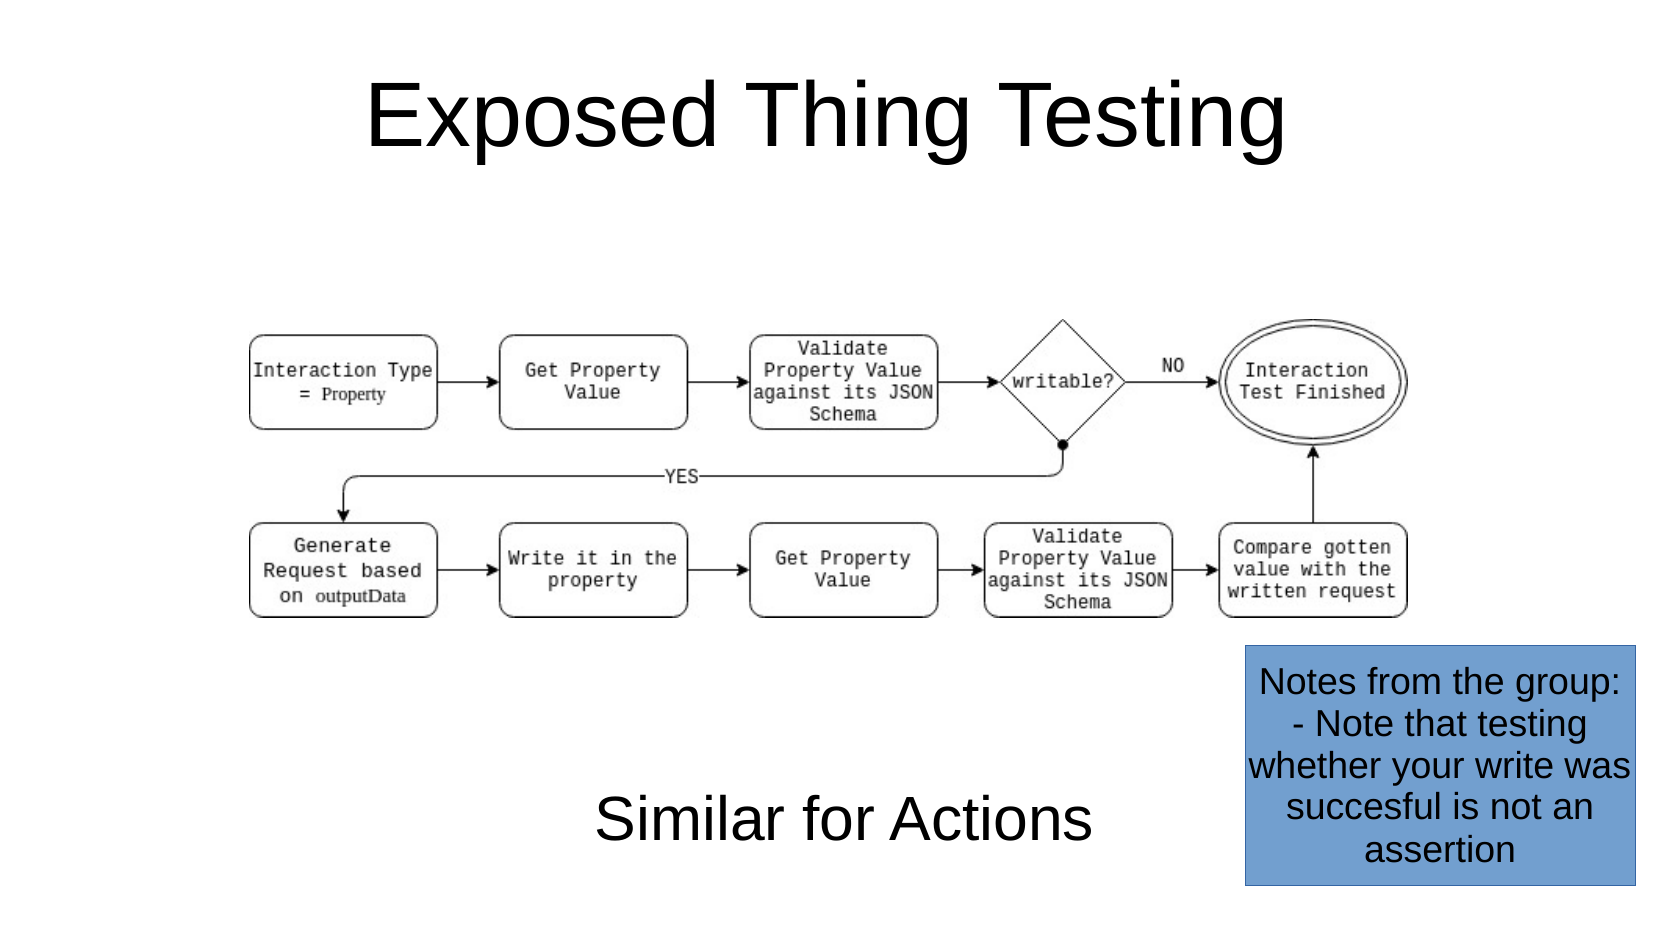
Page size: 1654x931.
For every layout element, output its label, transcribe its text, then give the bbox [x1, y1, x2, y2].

text_box Notes from the group: - Note that testing whether your write was succesful is not an assertion [1245, 645, 1636, 886]
title Exposed Thing Testing [82, 37, 1571, 193]
picture [249, 319, 1408, 618]
text_box Similar for Actions [580, 776, 1111, 862]
